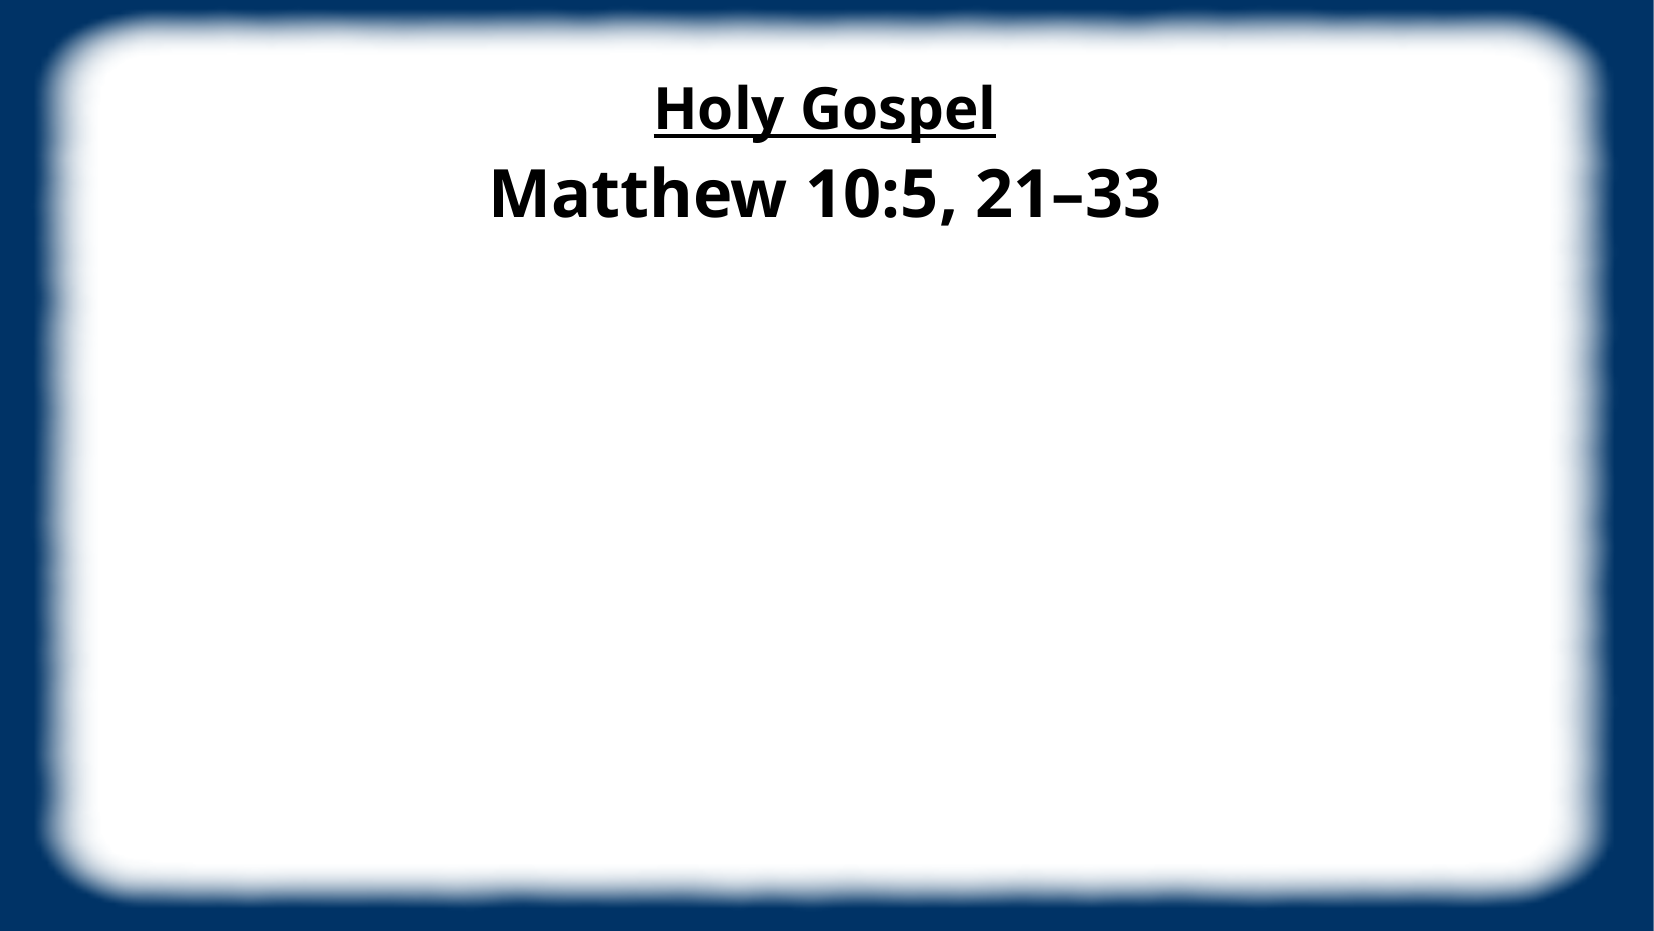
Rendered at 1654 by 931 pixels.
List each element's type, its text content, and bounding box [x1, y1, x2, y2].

picture [0, 0, 1654, 931]
text_box Holy Gospel Matthew 10:5, 21–33 [90, 60, 1561, 241]
